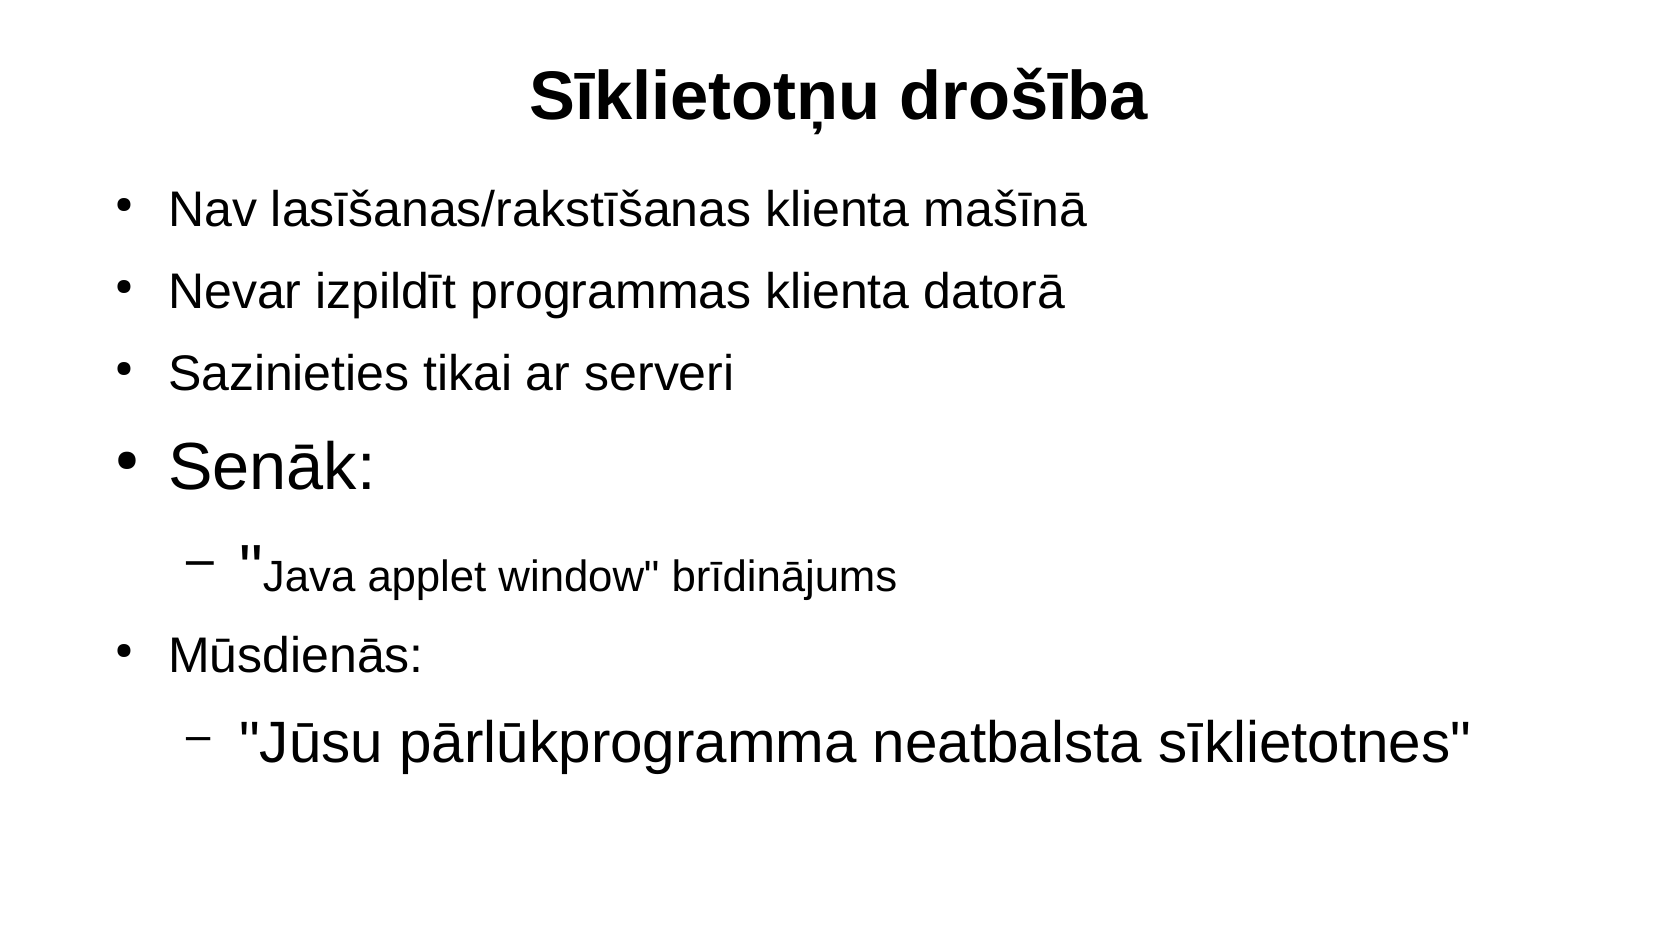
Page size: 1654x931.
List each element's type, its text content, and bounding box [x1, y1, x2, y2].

list Nav lasīšanas/rakstīšanas klienta mašīnā Nevar izpildīt programmas klienta datorā Sazinieties tikai ar serveri Senāk: "Java applet window" brīdinājums Mūsdienās: "Jūsu pārlūkprogramma neatbalsta sīklietotnes" [82, 168, 1538, 889]
title Sīklietotņu drošība [82, 37, 1571, 147]
